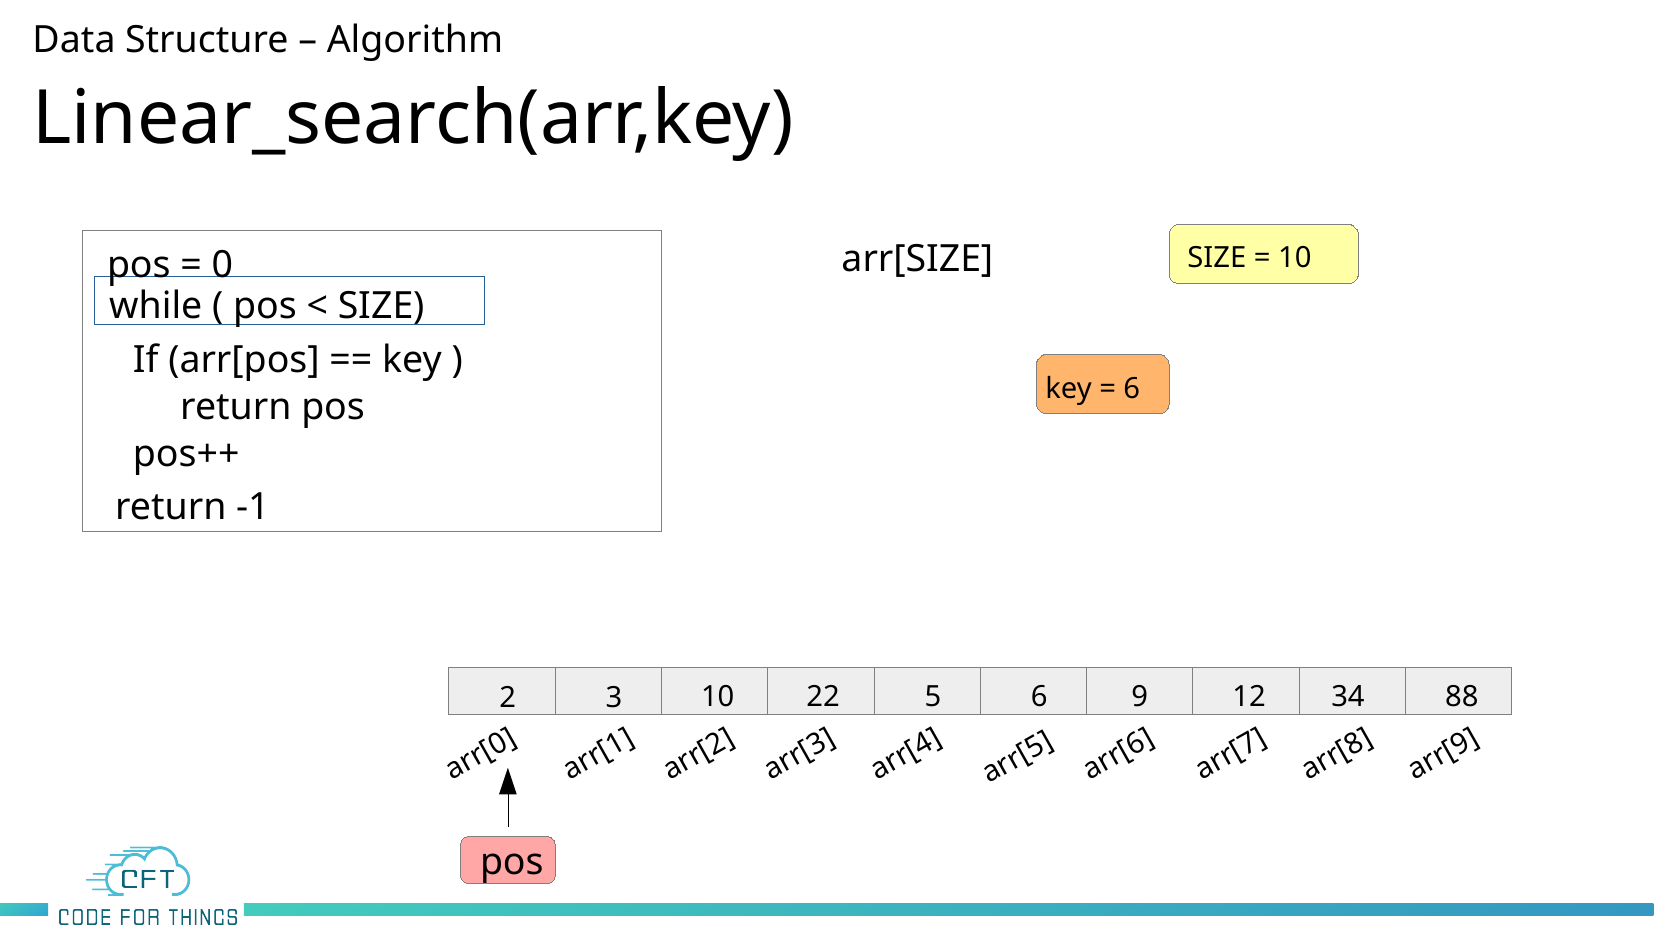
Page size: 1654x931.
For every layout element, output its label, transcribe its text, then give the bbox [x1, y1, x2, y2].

text_box 2 [484, 669, 533, 719]
text_box [1384, 667, 1430, 715]
text_box [1065, 667, 1116, 715]
text_box 22 [791, 667, 859, 717]
text_box arr[8] [1279, 690, 1414, 806]
text_box arr[4] [848, 692, 987, 806]
text_box arr[7] [1172, 696, 1312, 806]
text_box arr[2] [637, 697, 774, 806]
text_box [460, 837, 465, 883]
picture [59, 846, 237, 925]
text_box arr[1] [537, 690, 674, 806]
text_box arr[6] [1063, 690, 1199, 806]
text_box SIZE = 10 [1172, 228, 1353, 278]
text_box return pos [165, 372, 414, 432]
text_box 12 [1217, 667, 1285, 717]
text_box [1169, 224, 1359, 284]
text_box [1285, 667, 1316, 715]
text_box [859, 667, 909, 715]
text_box [1037, 354, 1169, 360]
text_box 9 [1116, 667, 1165, 717]
text_box arr[5] [957, 694, 1099, 810]
text_box [82, 289, 165, 532]
text_box If (arr[pos] == key ) [118, 324, 544, 384]
text_box 3 [590, 669, 640, 719]
text_box key = 6 [1030, 360, 1176, 410]
text_box [1039, 410, 1167, 414]
text_box [754, 667, 791, 715]
title Data Structure – Algorithm Linear_search(arr,key) [32, 12, 1184, 166]
text_box [1498, 667, 1512, 715]
text_box [448, 667, 686, 715]
text_box while ( pos < SIZE) [94, 271, 485, 331]
text_box [331, 230, 662, 532]
text_box arr[0] [419, 692, 561, 806]
text_box [1165, 667, 1217, 715]
text_box arr[3] [738, 705, 880, 806]
text_box [958, 667, 1016, 715]
text_box arr[SIZE] [826, 224, 1040, 291]
text_box return -1 [100, 472, 331, 532]
text_box 34 [1316, 667, 1384, 717]
text_box 10 [686, 667, 754, 717]
text_box pos++ [118, 419, 349, 479]
text_box pos = 0 [82, 230, 331, 289]
text_box 6 [1016, 667, 1065, 717]
text_box 88 [1430, 667, 1498, 717]
text_box 5 [909, 667, 958, 717]
text_box pos [465, 826, 562, 886]
text_box arr[9] [1382, 697, 1524, 806]
